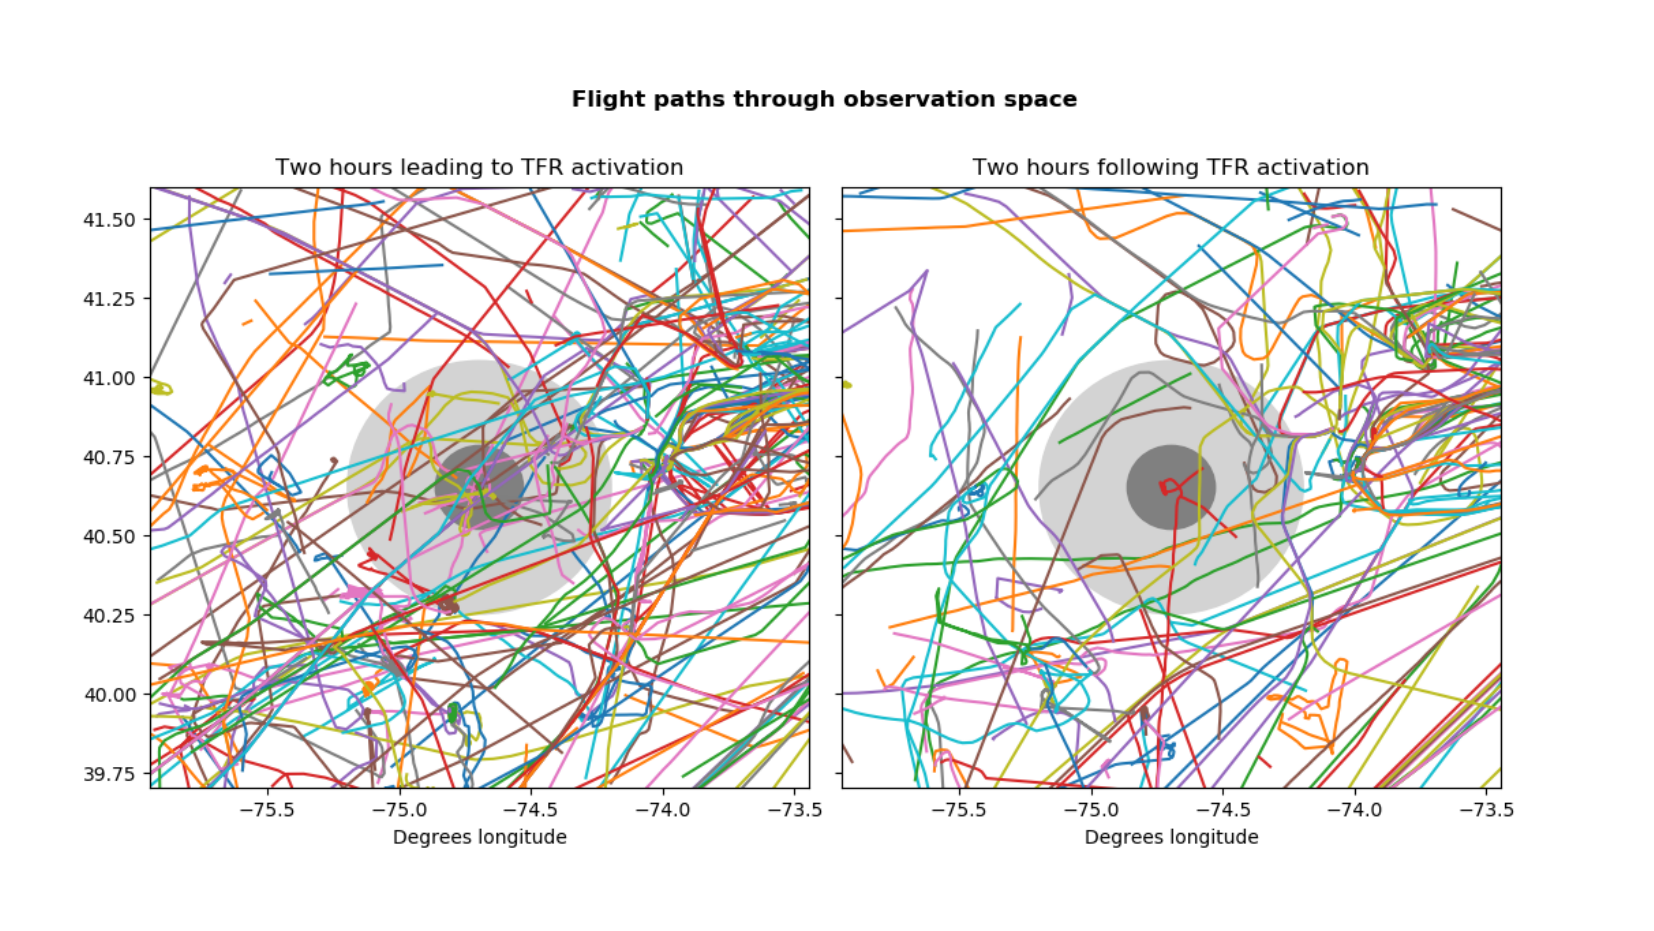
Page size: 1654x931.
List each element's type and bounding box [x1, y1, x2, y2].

picture [75, 74, 1576, 893]
